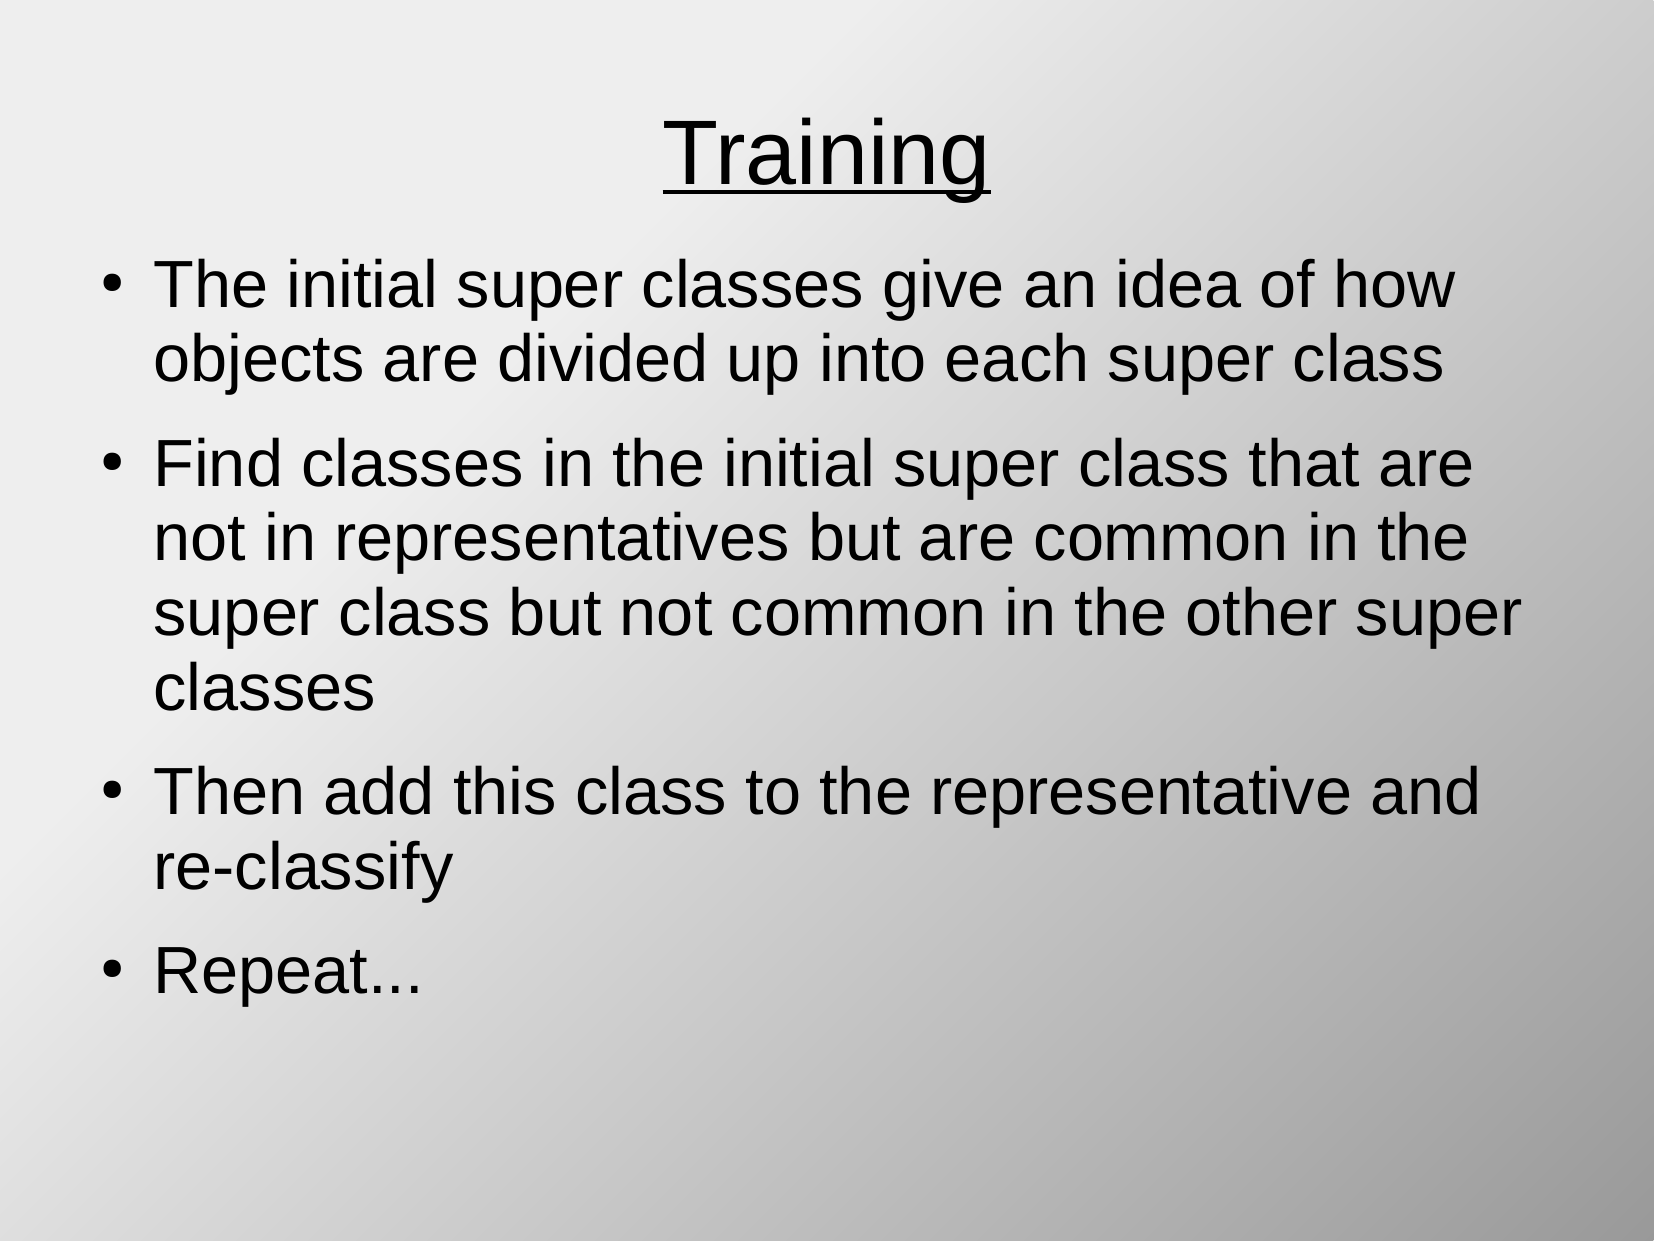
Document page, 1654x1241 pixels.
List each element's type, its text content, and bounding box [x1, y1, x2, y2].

list The initial super classes give an idea of how objects are divided up into each super class Find classes in the initial super class that are not in representatives but are common in the super class but not common in the other super classes Then add this class to the representative and re-classify Repeat... [82, 246, 1571, 1182]
title Training [82, 49, 1571, 246]
